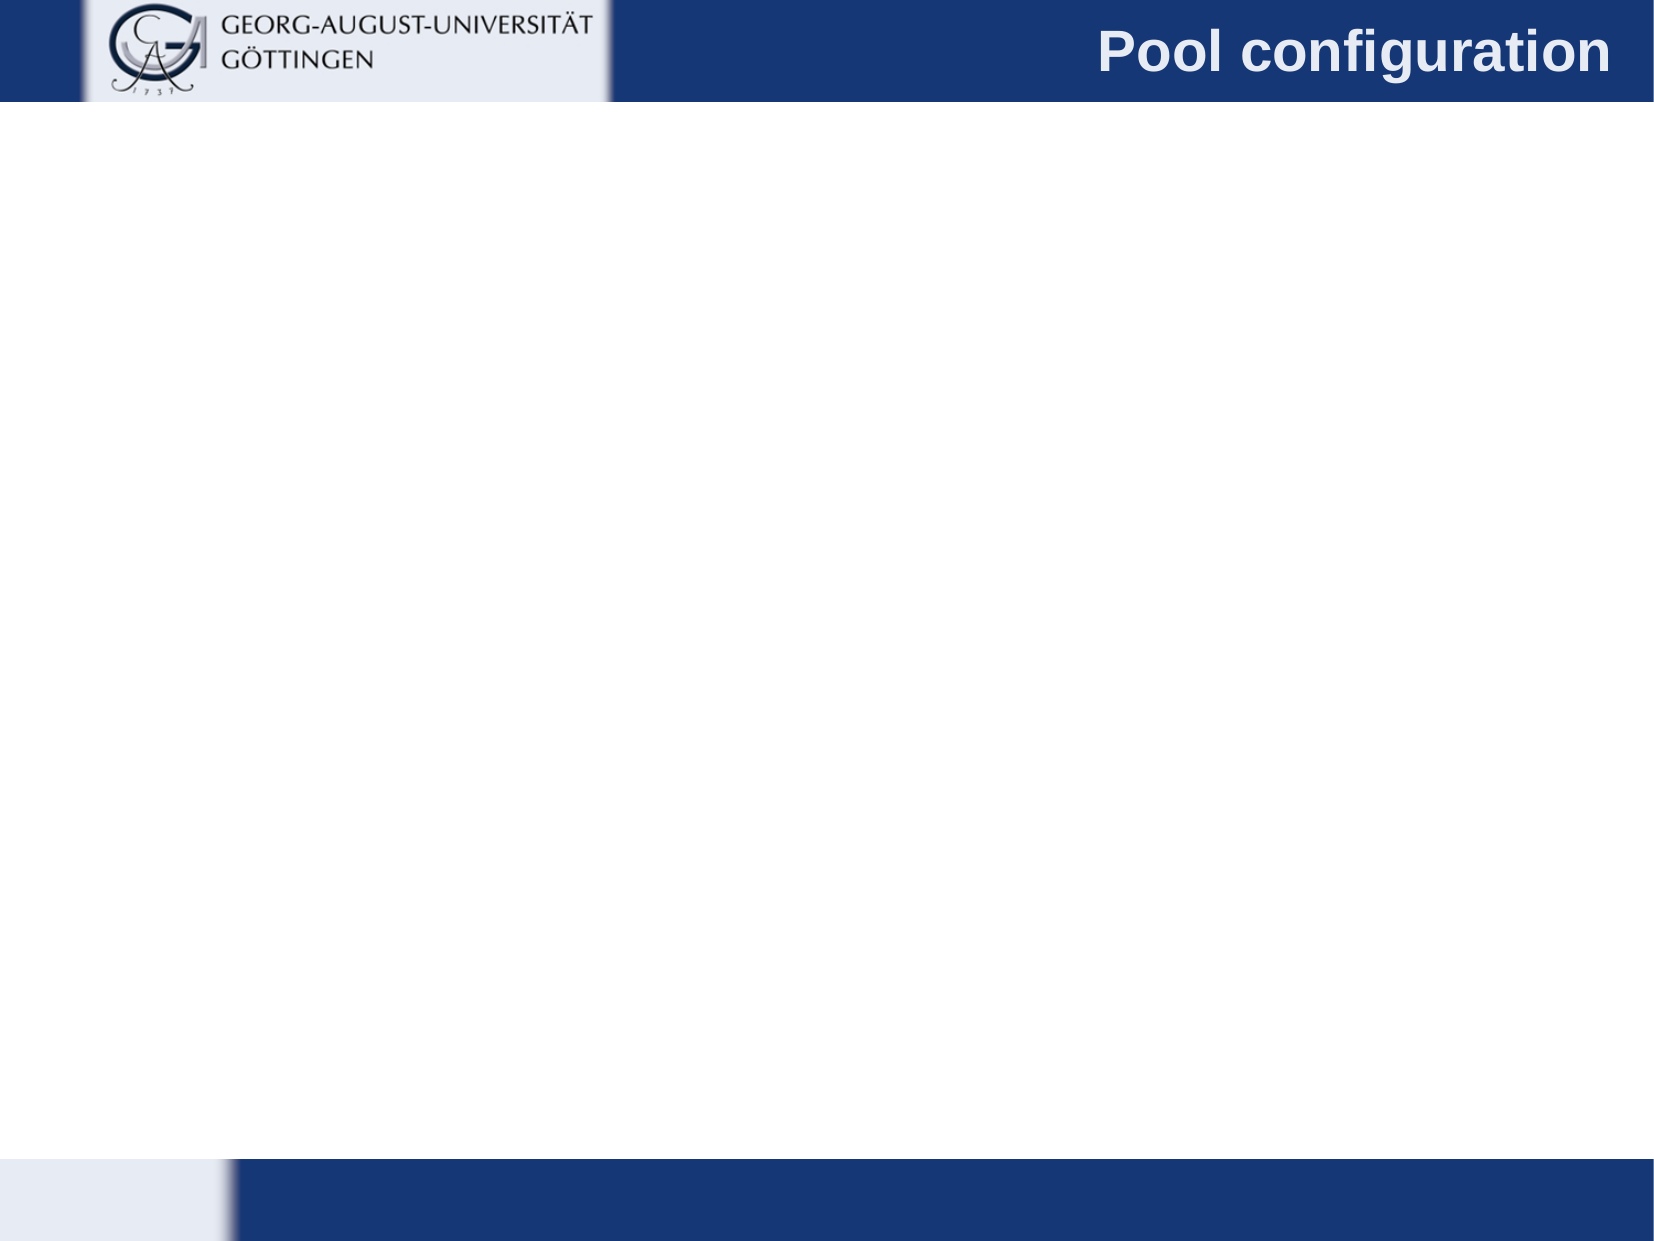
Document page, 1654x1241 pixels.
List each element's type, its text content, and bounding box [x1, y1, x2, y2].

picture [0, 1159, 1654, 1241]
title Pool configuration [637, 0, 1613, 100]
picture [0, 0, 1654, 102]
